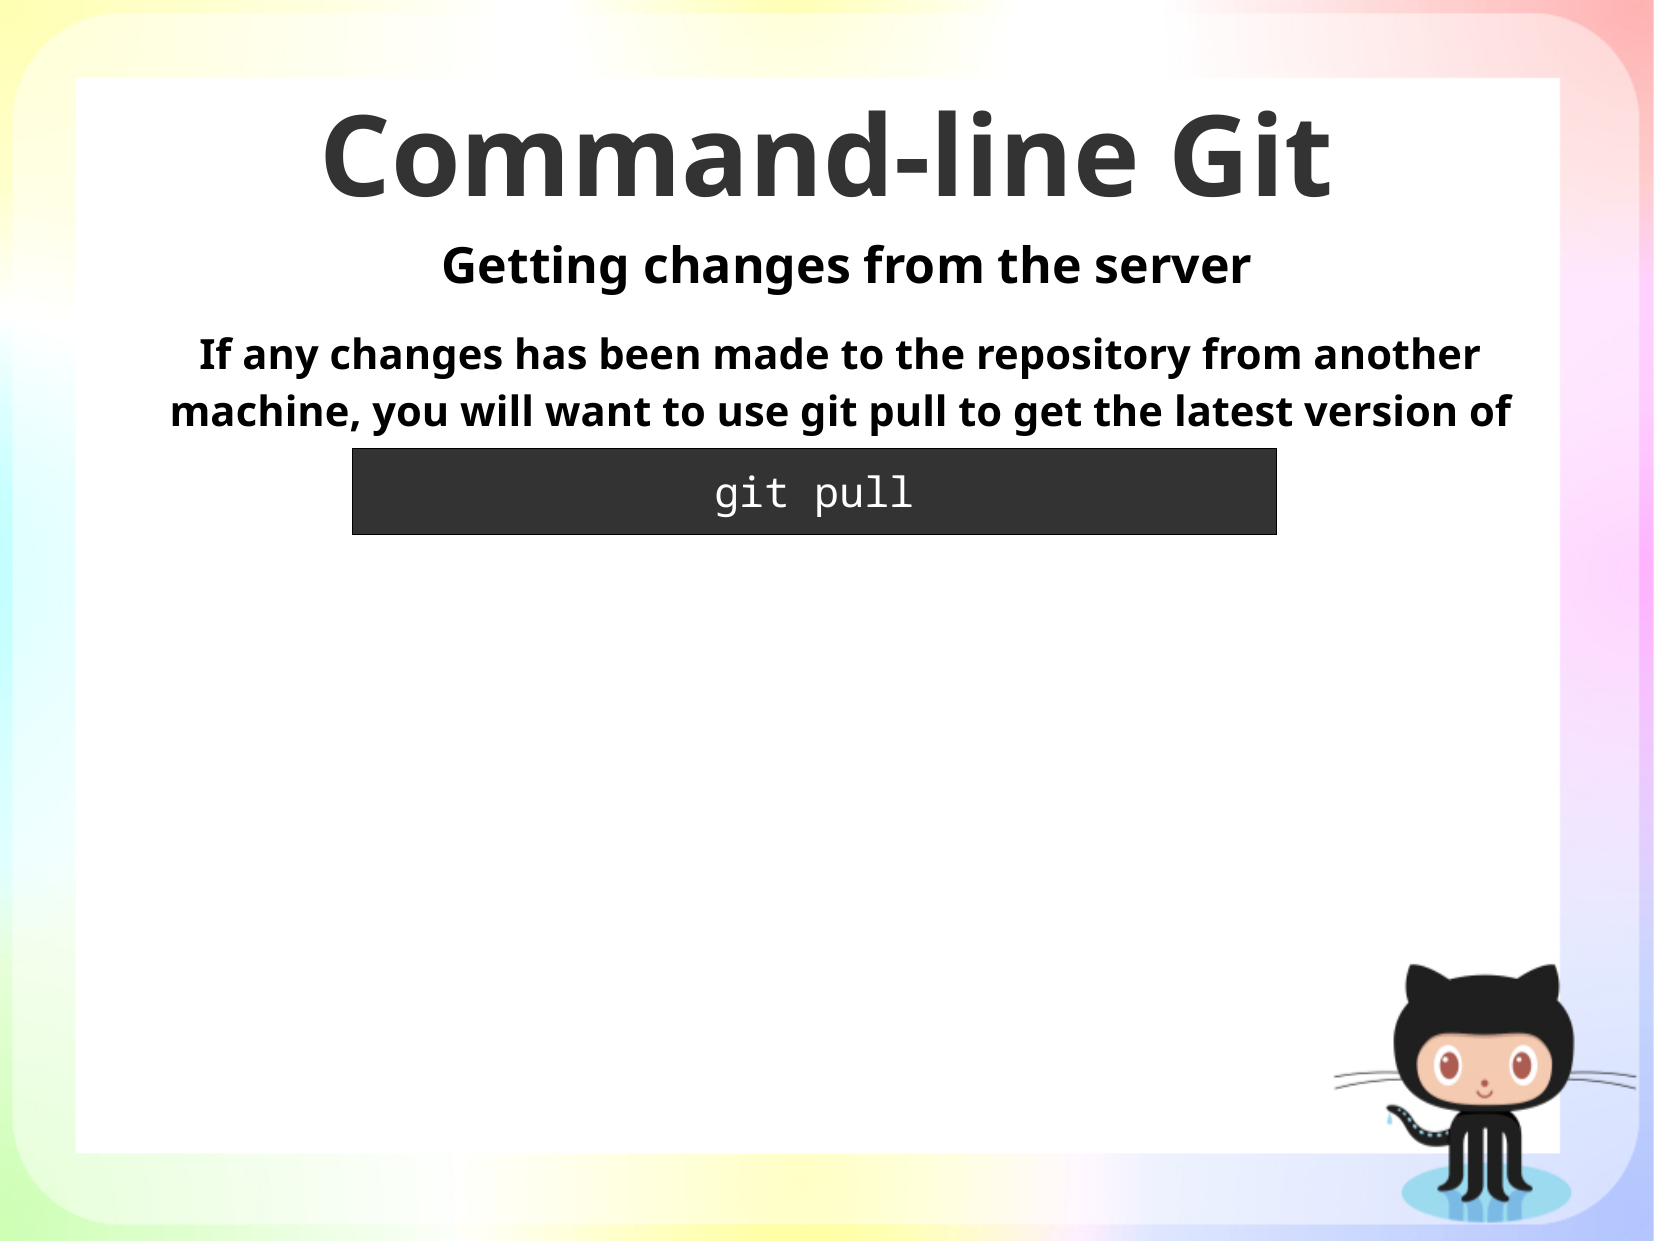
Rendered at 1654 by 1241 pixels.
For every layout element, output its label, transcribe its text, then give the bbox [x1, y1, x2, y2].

picture [0, 0, 1654, 1241]
title Command-line Git [82, 49, 1571, 257]
text_box If any changes has been made to the repository from another machine, you will want to use git pull to get the latest version of the code. [142, 324, 1539, 421]
text_box Getting changes from the server [160, 230, 1535, 289]
text_box git pull [352, 448, 1277, 535]
